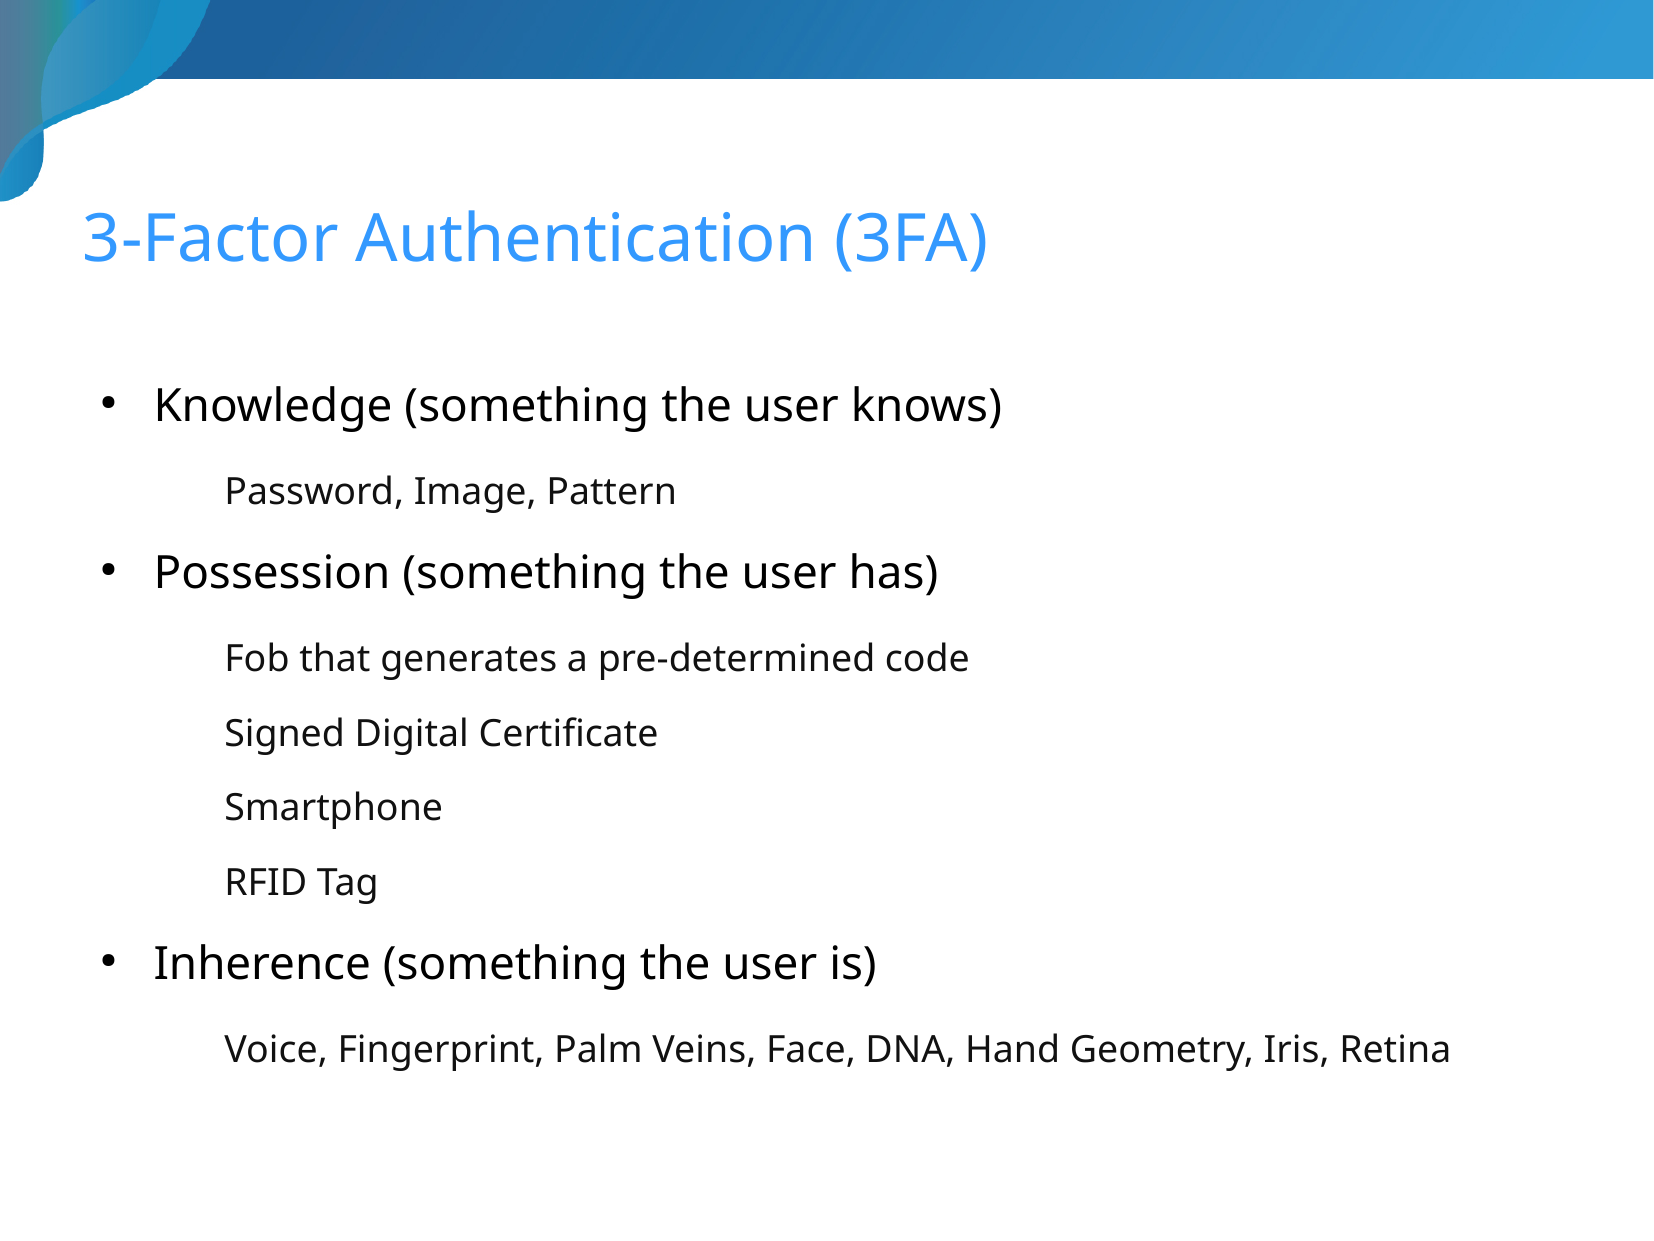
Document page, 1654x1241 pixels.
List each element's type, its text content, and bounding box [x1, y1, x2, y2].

picture [0, 0, 1654, 1241]
title 3-Factor Authentication (3FA) [82, 139, 1571, 332]
list Knowledge (something the user knows) Password, Image, Pattern Possession (something the user has) Fob that generates a pre-determined code Signed Digital Certificate Smartphone RFID Tag Inherence (something the user is) Voice, Fingerprint, Palm Veins, Face, DNA, Hand Geometry, Iris, Retina [82, 372, 1571, 1201]
